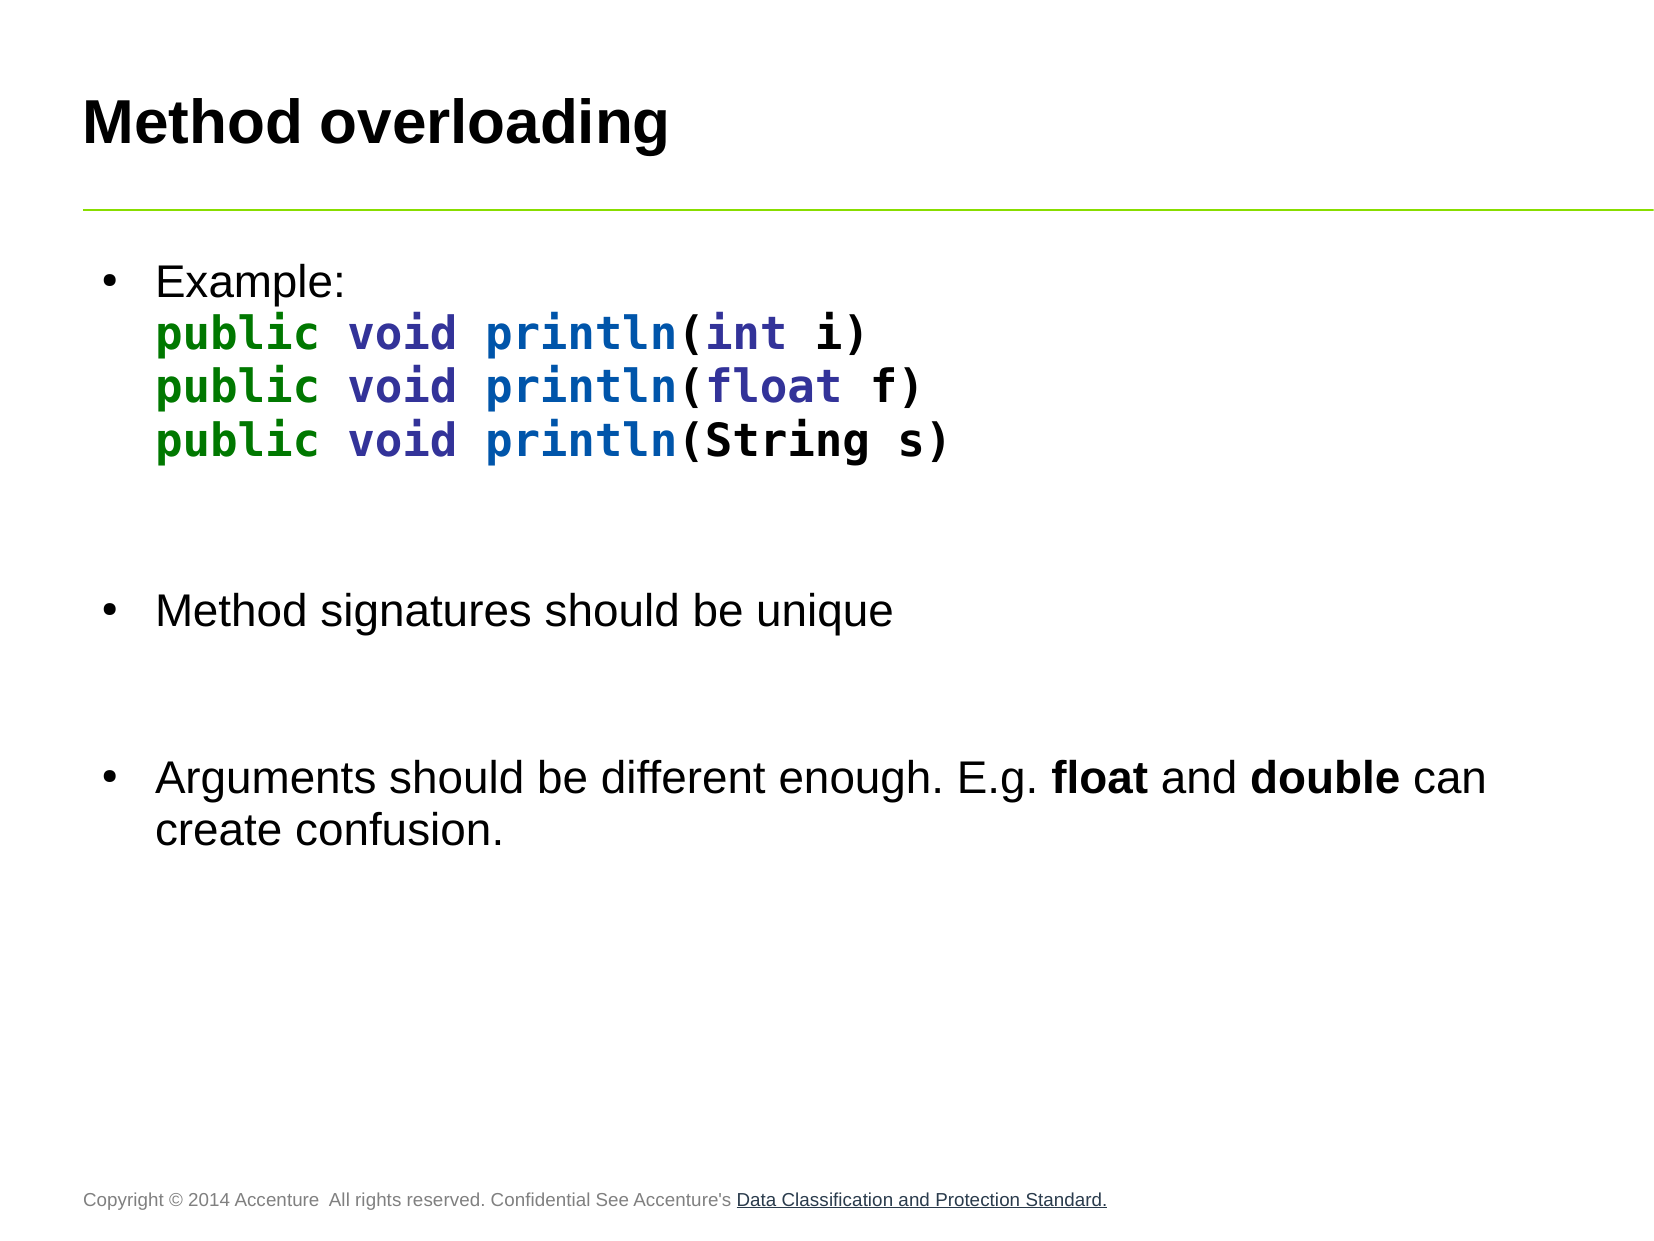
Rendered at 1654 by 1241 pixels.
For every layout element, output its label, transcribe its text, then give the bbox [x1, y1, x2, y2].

list Example: public void println(int i) public void println(float f) public void println(String s) Method signatures should be unique Arguments should be different enough. E.g. float and double can create confusion. [84, 255, 1573, 1166]
title Method overloading [82, 65, 1571, 179]
